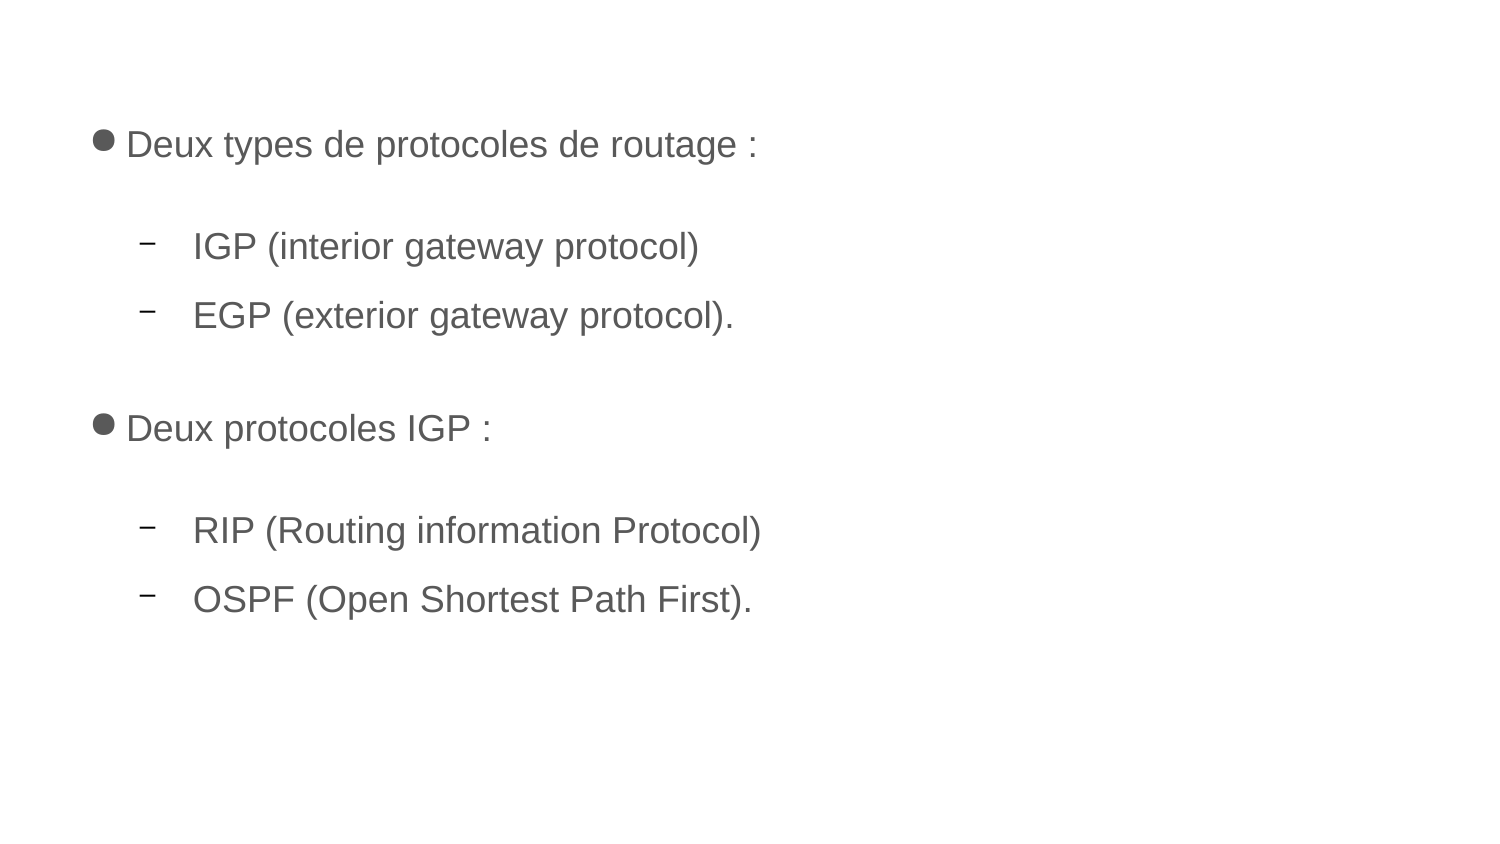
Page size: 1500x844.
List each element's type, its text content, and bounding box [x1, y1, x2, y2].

list Deux types de protocoles de routage : IGP (interior gateway protocol) EGP (exterior gateway protocol). Deux protocoles IGP : RIP (Routing information Protocol) OSPF (Open Shortest Path First). [51, 120, 1449, 750]
